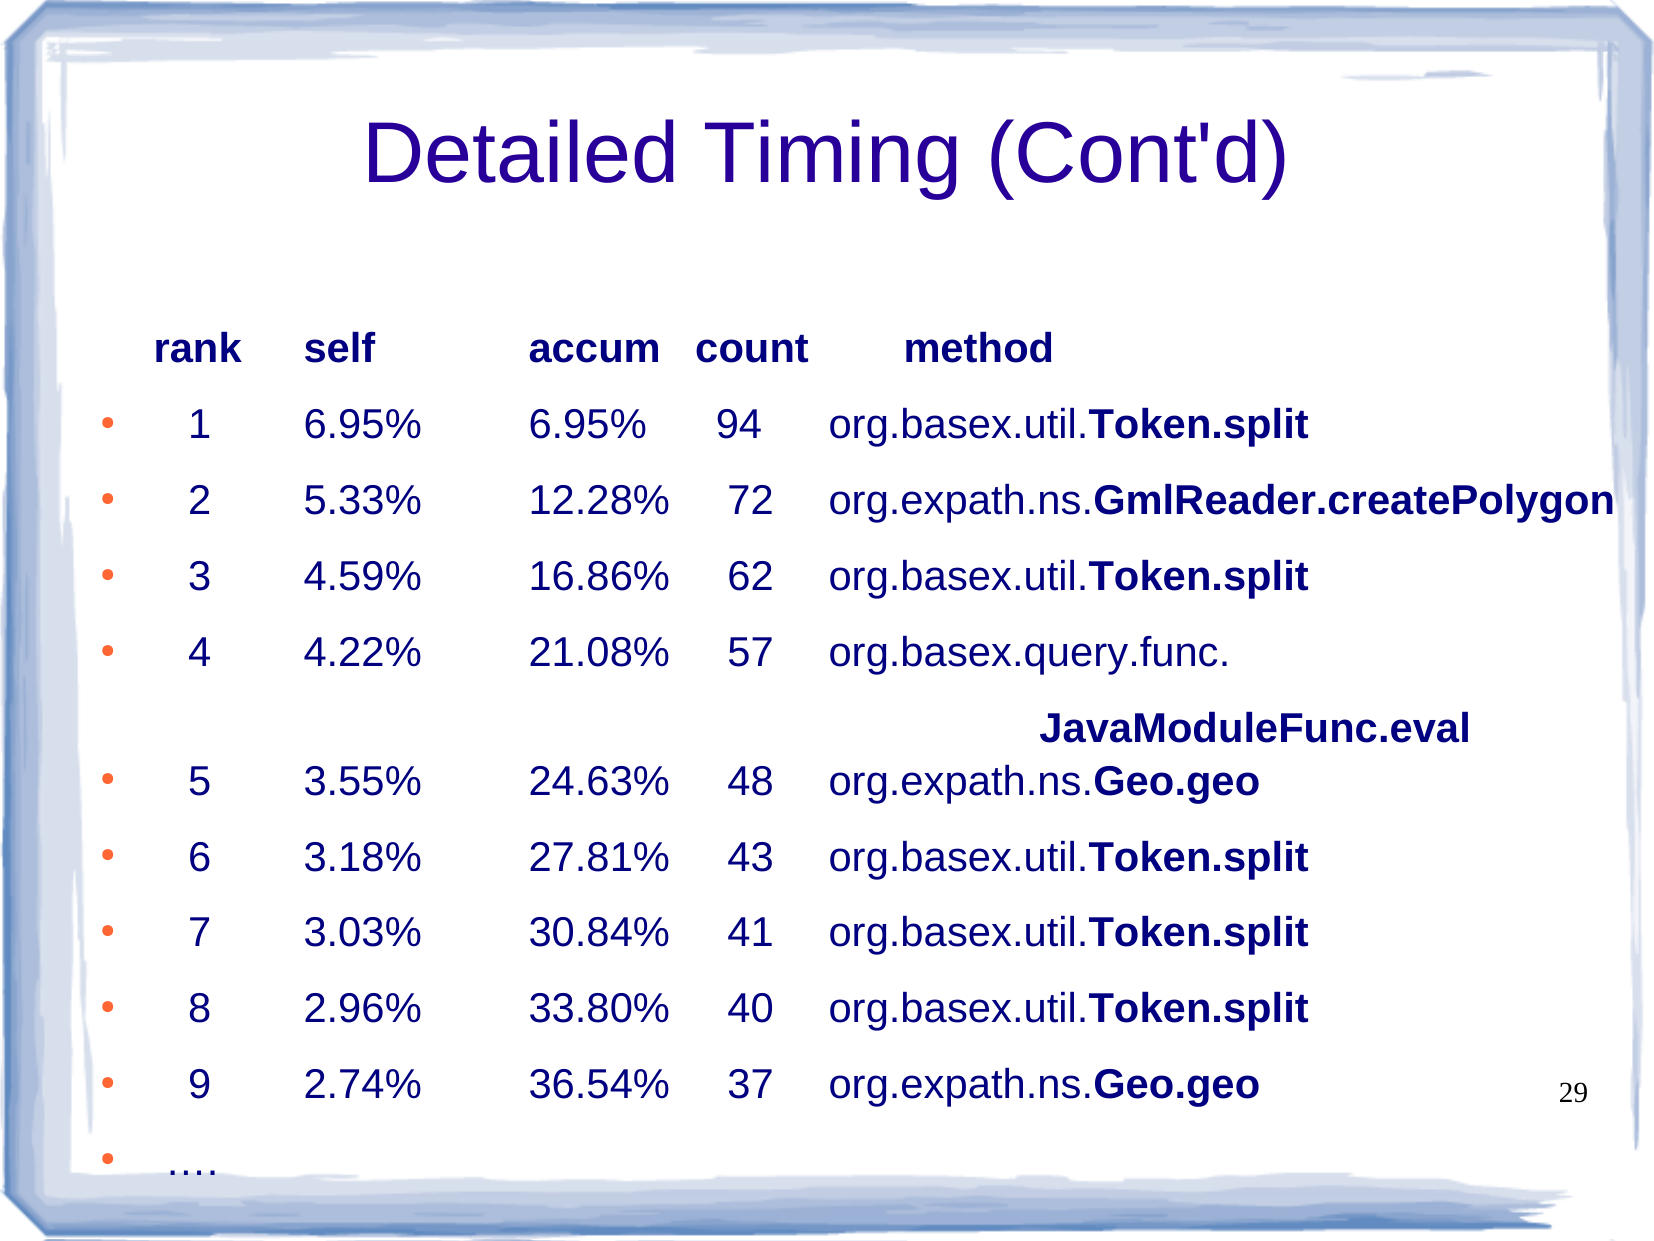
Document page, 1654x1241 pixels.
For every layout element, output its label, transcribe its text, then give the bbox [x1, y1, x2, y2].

list rank self accum count method 1 6.95% 6.95% 94 org.basex.util.Token.split 2 5.33% 12.28% 72 org.expath.ns.GmlReader.createPolygon 3 4.59% 16.86% 62 org.basex.util.Token.split 4 4.22% 21.08% 57 org.basex.query.func. JavaModuleFunc.eval 5 3.55% 24.63% 48 org.expath.ns.Geo.geo 6 3.18% 27.81% 43 org.basex.util.Token.split 7 3.03% 30.84% 41 org.basex.util.Token.split 8 2.96% 33.80% 40 org.basex.util.Token.split 9 2.74% 36.54% 37 org.expath.ns.Geo.geo …. [82, 324, 1654, 1241]
title Detailed Timing (Cont'd) [82, 49, 1571, 257]
picture [0, 0, 1654, 1241]
